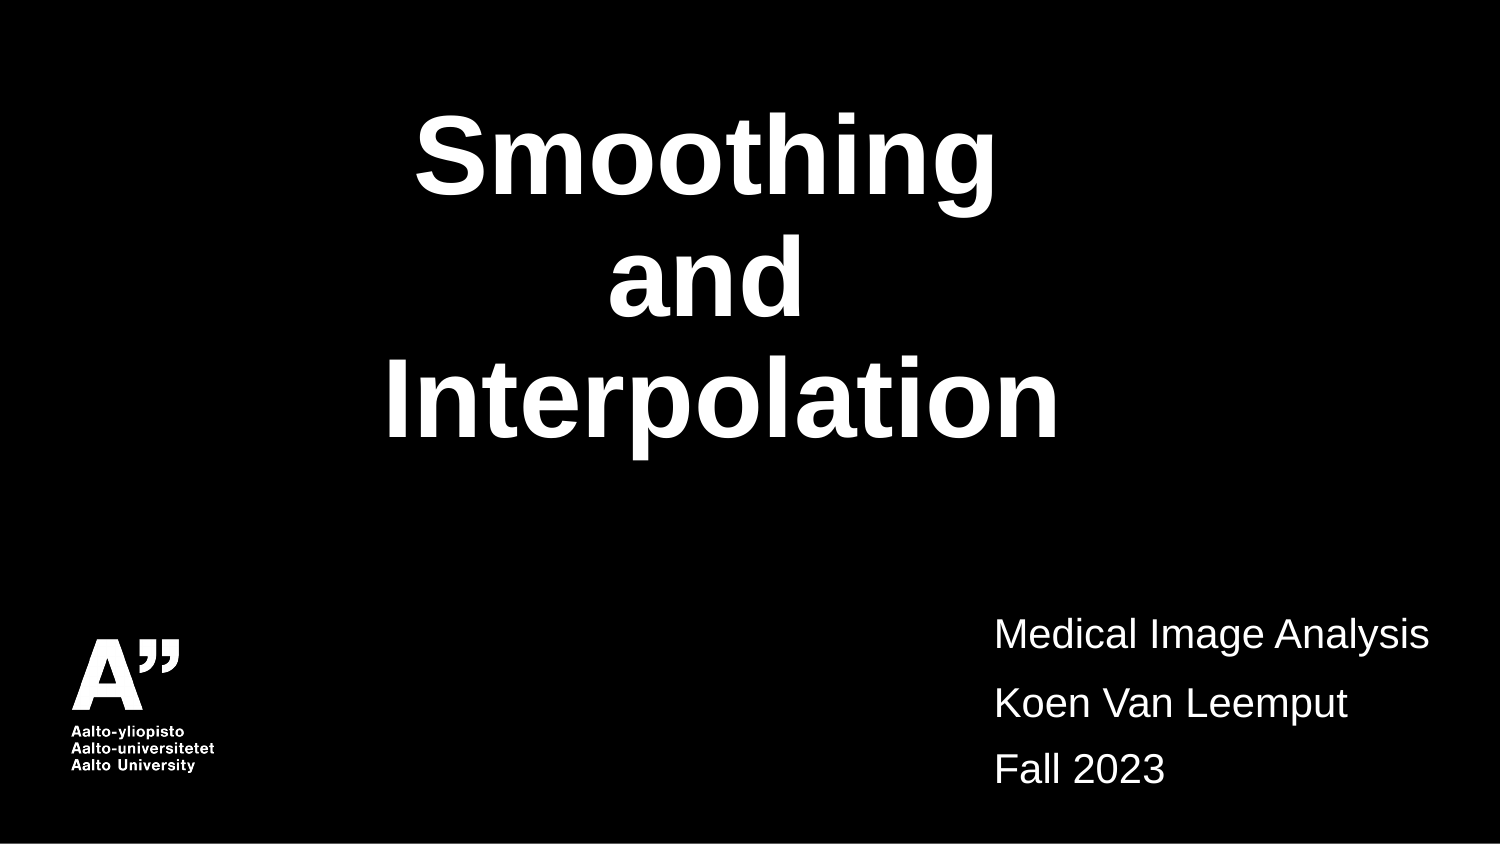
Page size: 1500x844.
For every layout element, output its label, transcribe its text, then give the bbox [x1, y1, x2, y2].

picture [0, 568, 285, 844]
list Koen Van Leemput [978, 673, 1443, 723]
list Medical Image Analysis [978, 604, 1469, 654]
list Fall 2023 [978, 739, 1383, 789]
list Smoothing and Interpolation​ [70, 360, 1375, 470]
